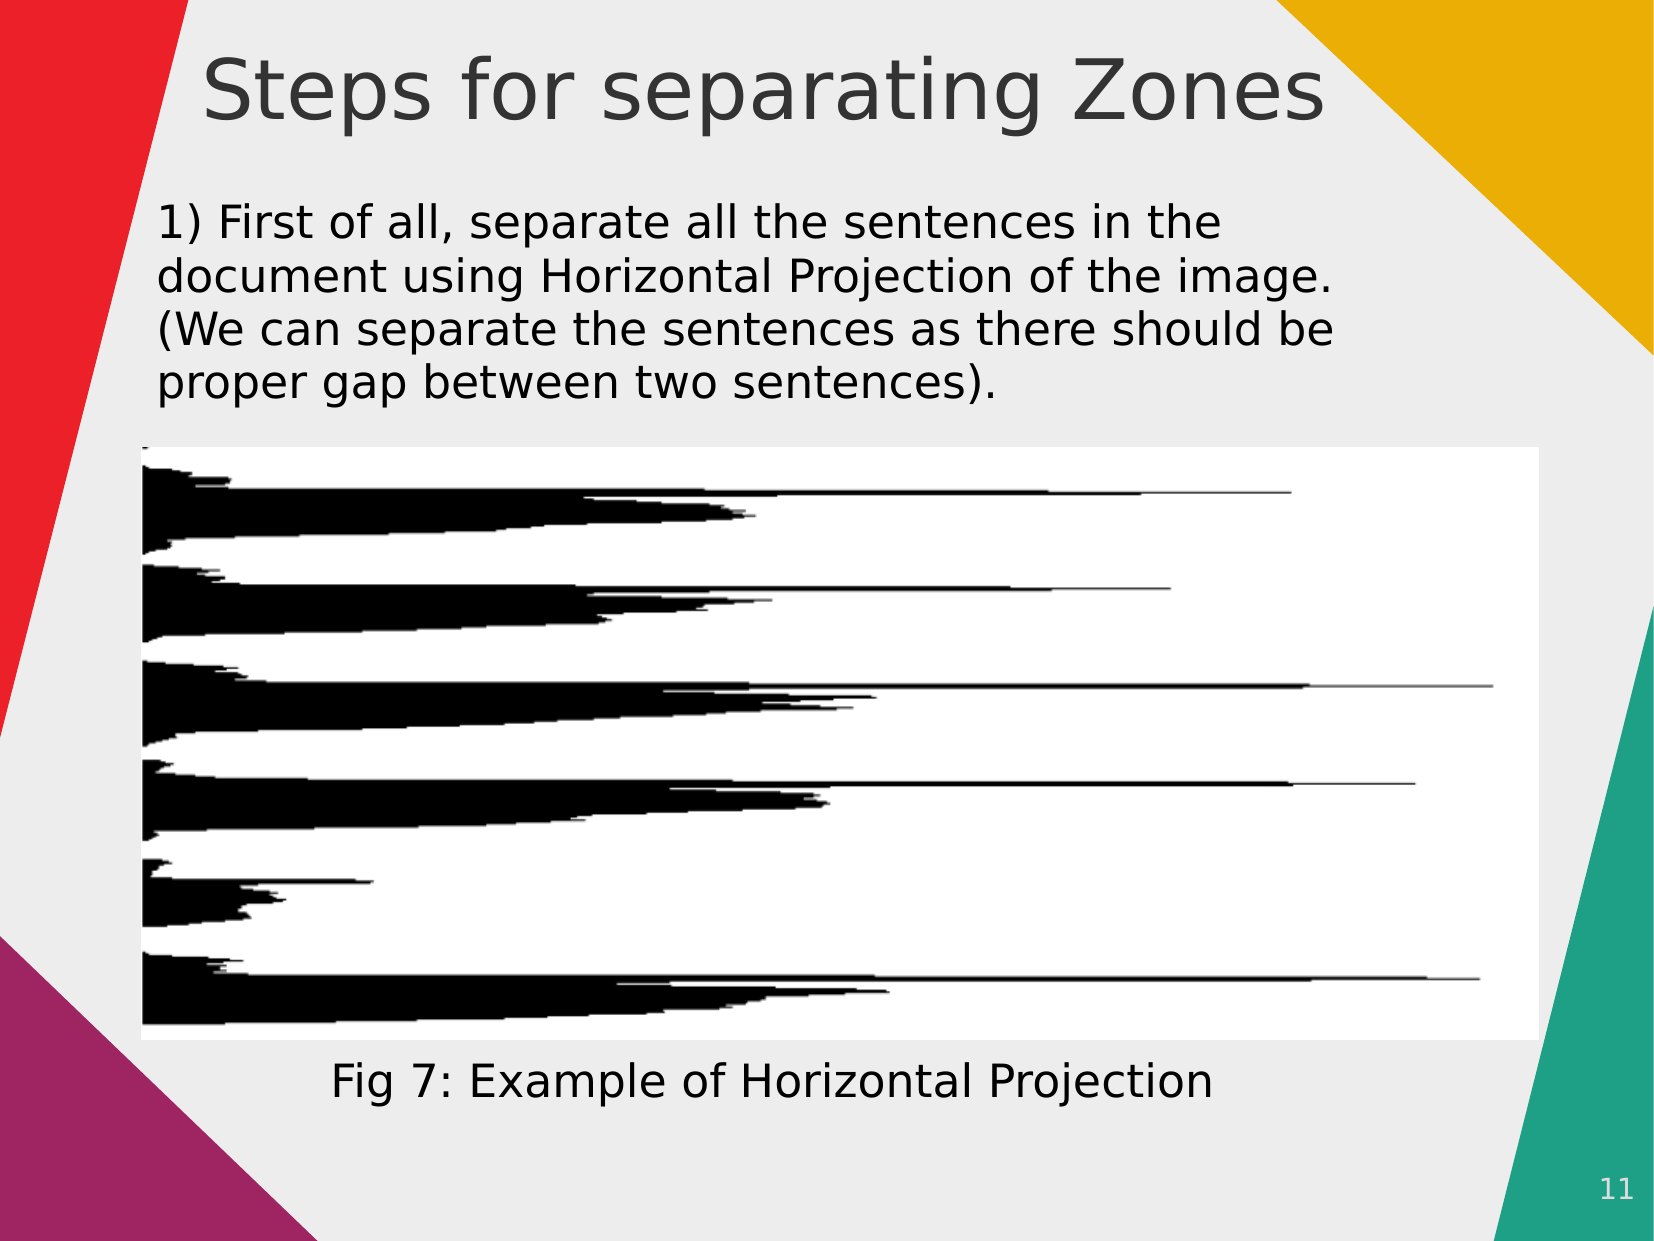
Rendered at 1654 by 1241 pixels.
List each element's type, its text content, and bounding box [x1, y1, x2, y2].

picture [141, 447, 1539, 1040]
text_box Fig 7: Example of Horizontal Projection [315, 1047, 1450, 1169]
text_box 1) First of all, separate all the sentences in the document using Horizontal Projection of the image. (We can separate the sentences as there should be proper gap between two sentences). [141, 188, 1394, 417]
title Steps for separating Zones [52, 0, 1477, 189]
